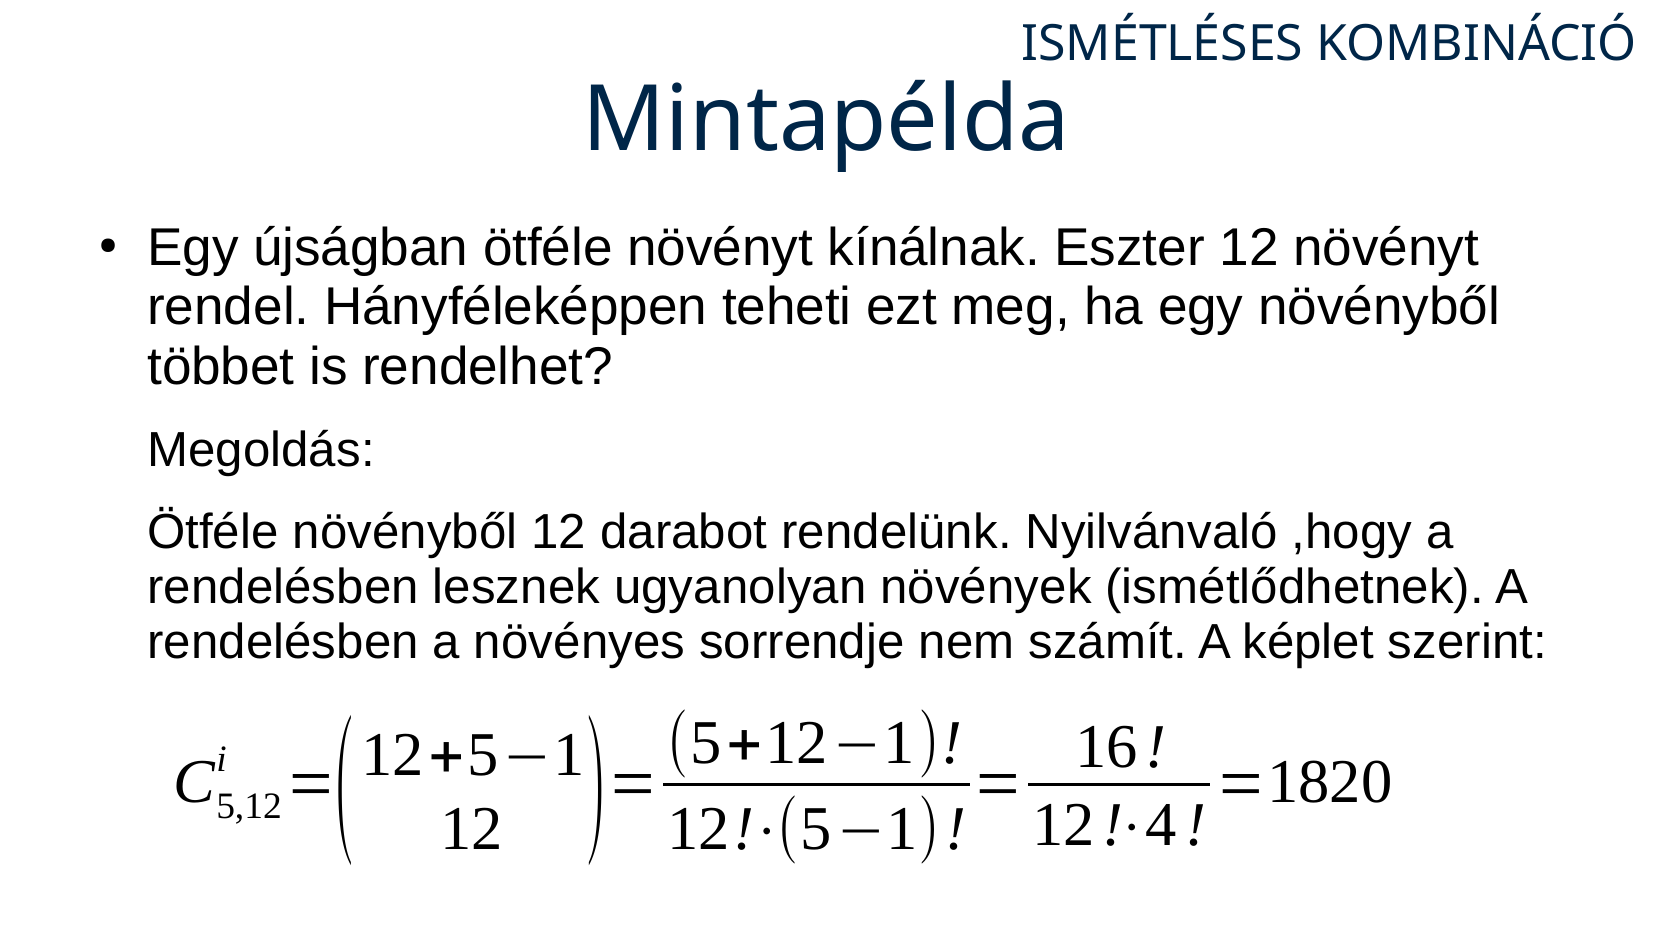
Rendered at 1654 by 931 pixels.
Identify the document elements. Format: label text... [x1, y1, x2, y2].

chart [157, 705, 1410, 872]
title ISMÉTLÉSES KOMBINÁCIÓ [1005, 0, 1654, 144]
list Egy újságban ötféle növényt kínálnak. Eszter 12 növényt rendel. Hányféleképpen teheti ezt meg, ha egy növényből többet is rendelhet? Megoldás: Ötféle növényből 12 darabot rendelünk. Nyilvánvaló ,hogy a rendelésben lesznek ugyanolyan növények (ismétlődhetnek). A rendelésben a növényes sorrendje nem számít. A képlet szerint: [82, 217, 1571, 871]
title Mintapélda [82, 37, 1571, 193]
